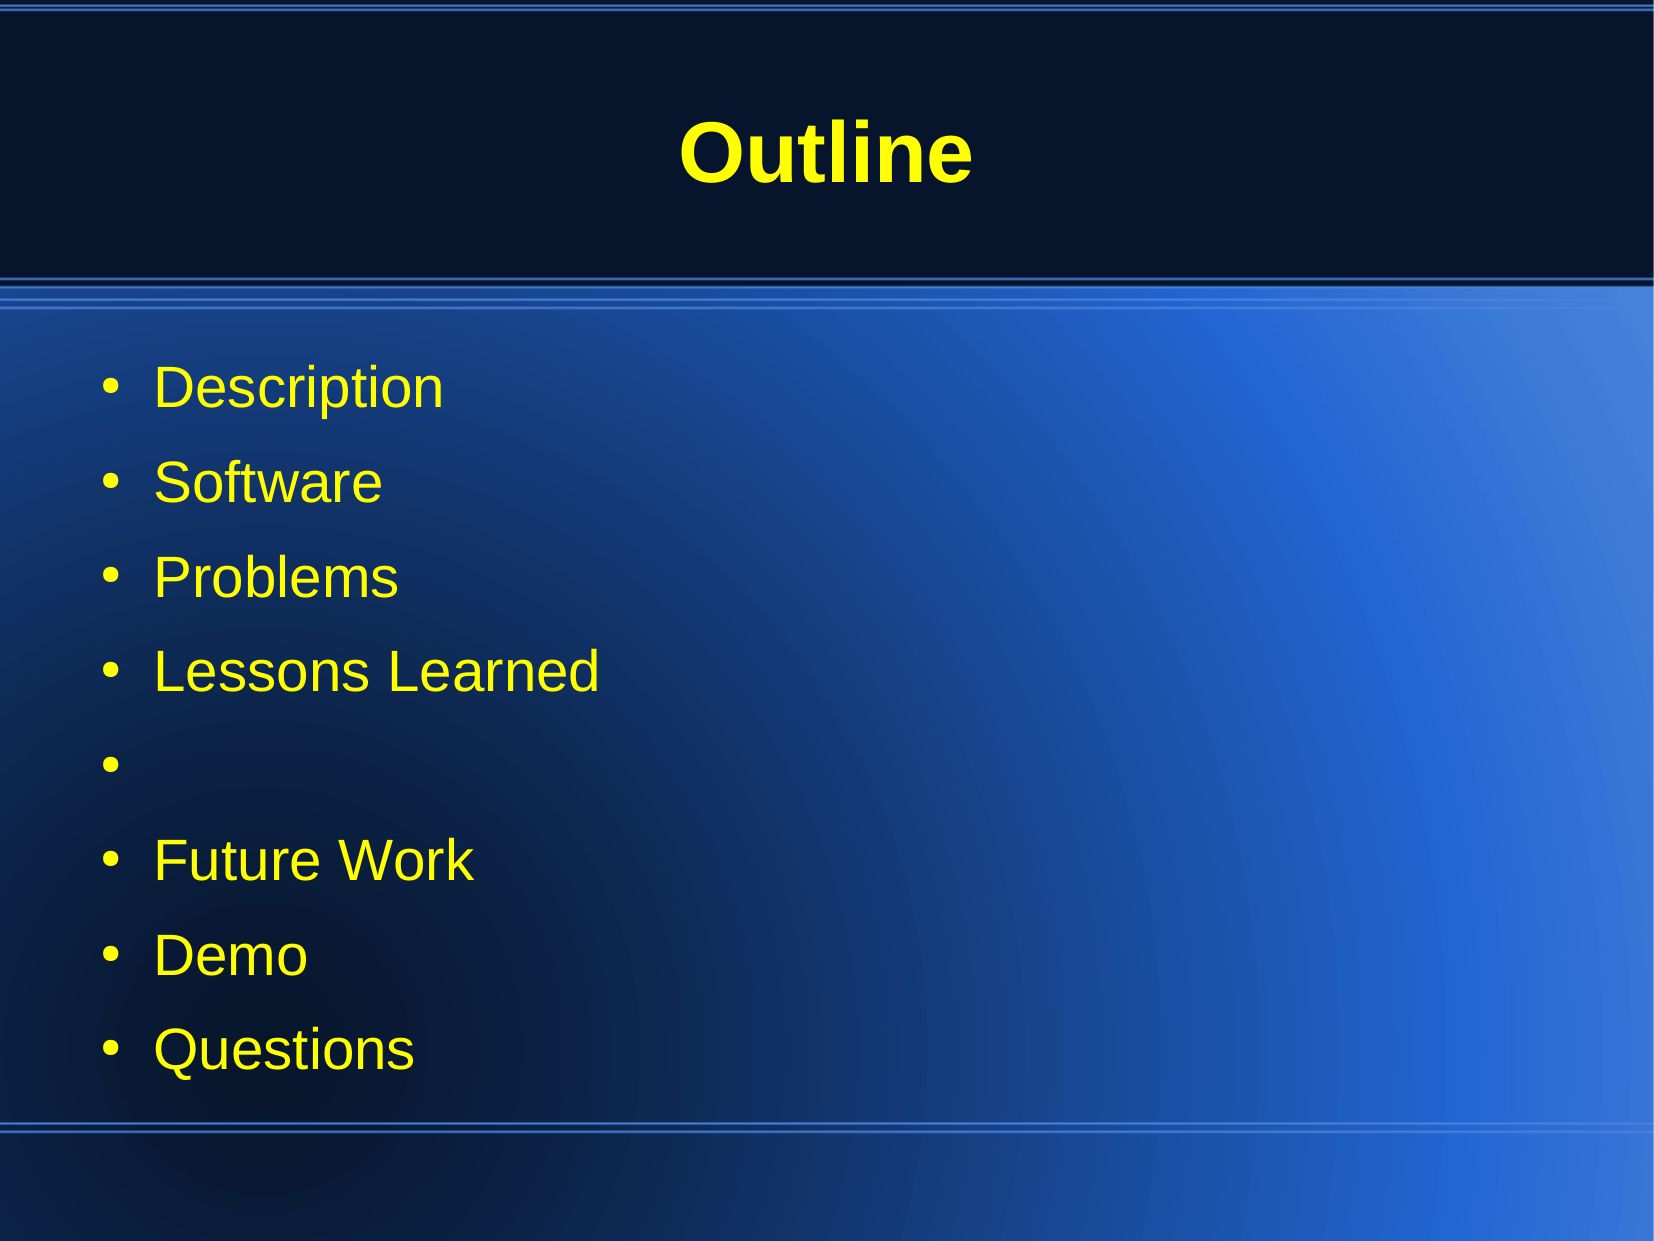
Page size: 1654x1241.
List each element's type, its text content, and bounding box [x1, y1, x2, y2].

title Outline [82, 49, 1571, 257]
picture [0, 0, 1654, 1241]
list Description Software Problems Lessons Learned Future Work Demo Questions [82, 355, 1571, 1081]
